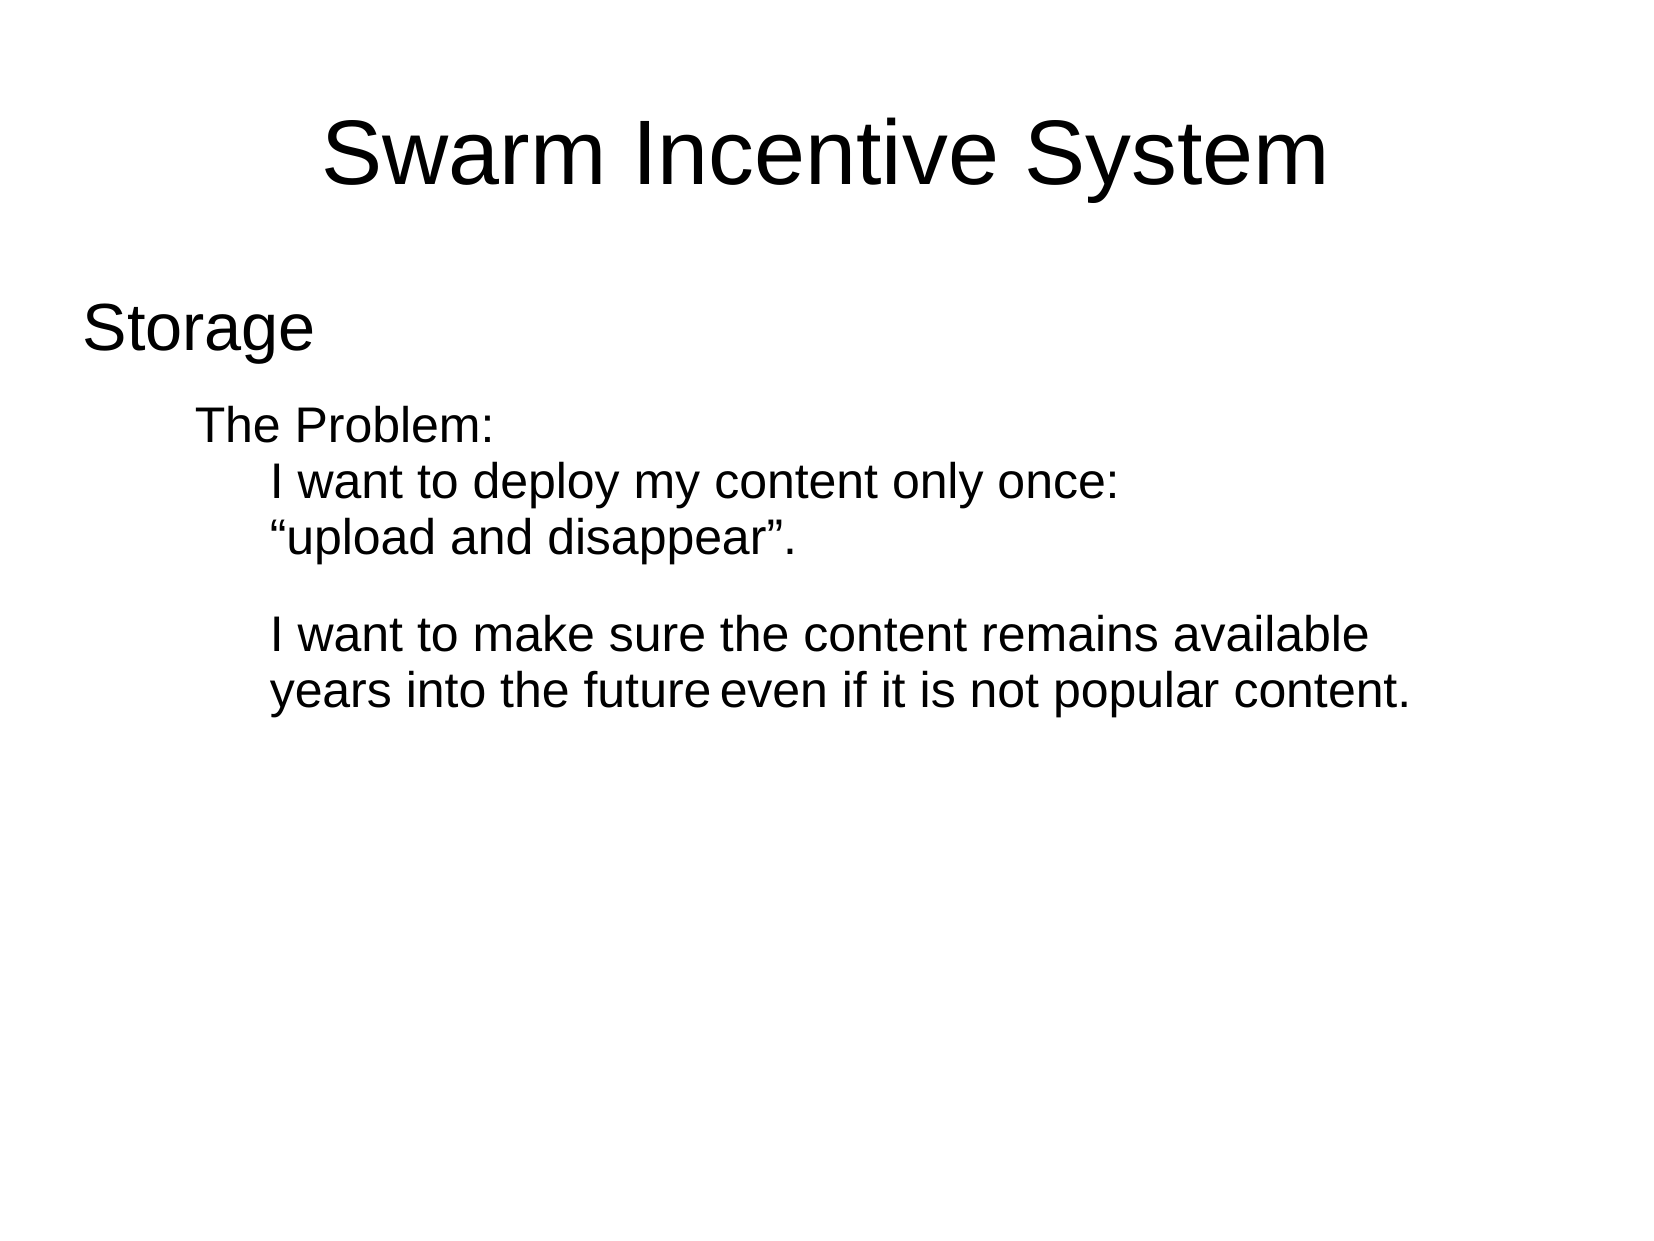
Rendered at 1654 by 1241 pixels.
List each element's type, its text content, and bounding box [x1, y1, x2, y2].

list Storage [82, 290, 1571, 1010]
title Swarm Incentive System [82, 49, 1571, 257]
text_box The Problem: I want to deploy my content only once: “upload and disappear”. I want to make sure the content remains available years into the future even if it is not popular content. [180, 390, 1516, 726]
